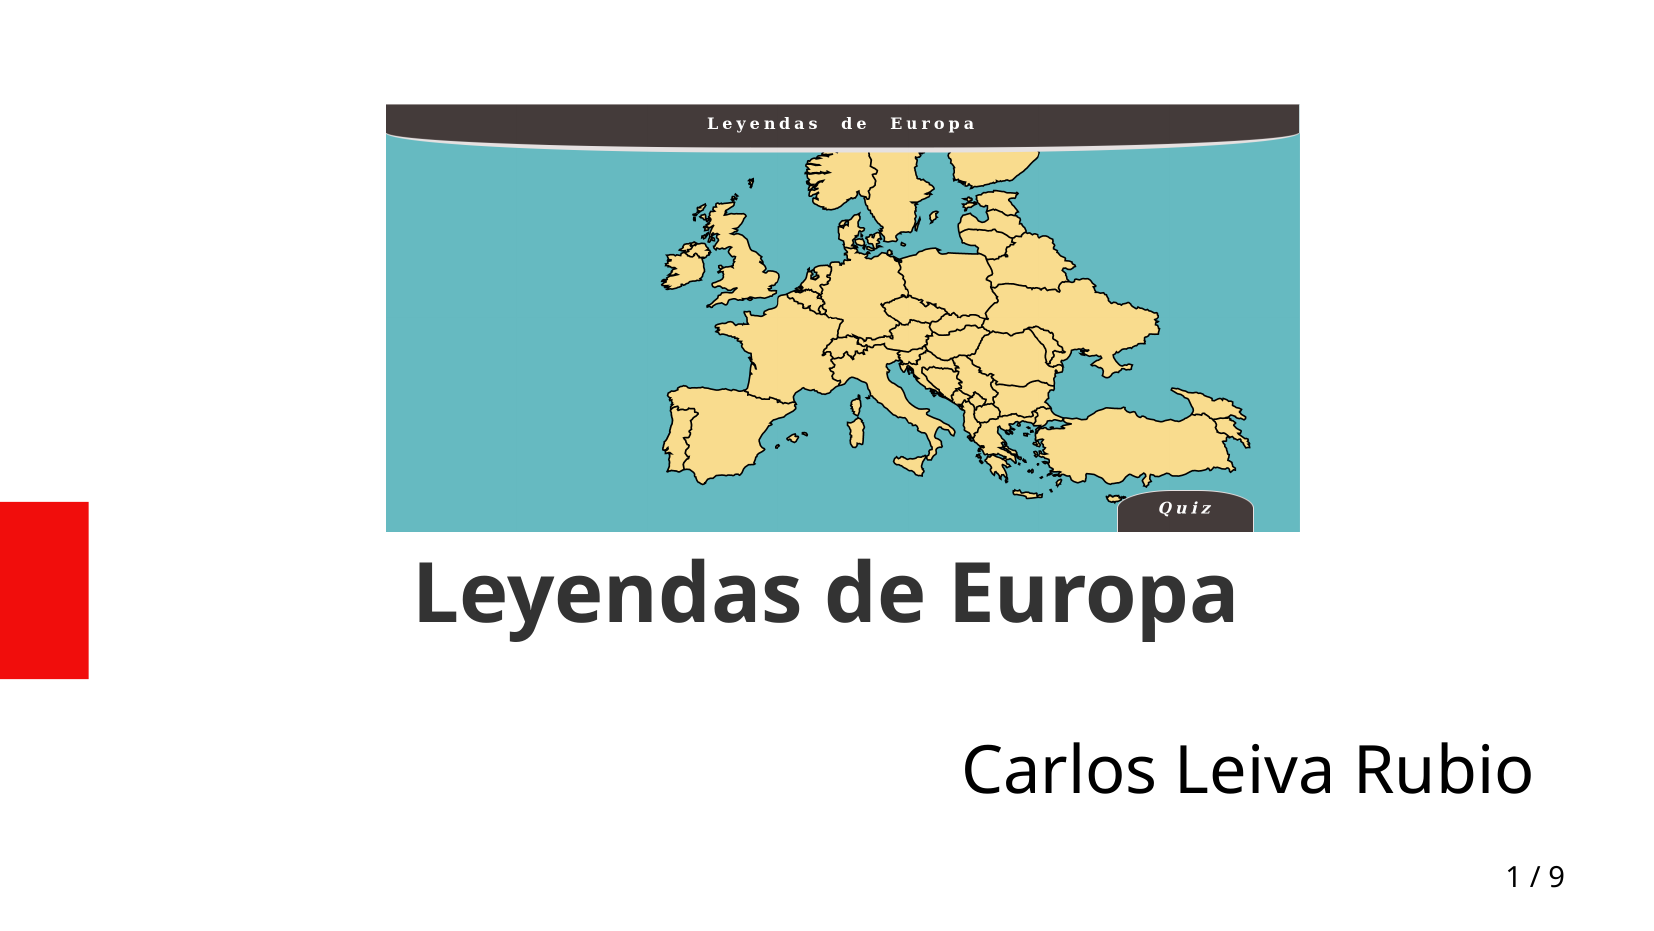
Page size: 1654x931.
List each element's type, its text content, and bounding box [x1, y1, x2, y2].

title Leyendas de Europa [118, 501, 1536, 680]
subtitle Carlos Leiva Rubio [118, 708, 1536, 827]
picture [386, 104, 1300, 532]
